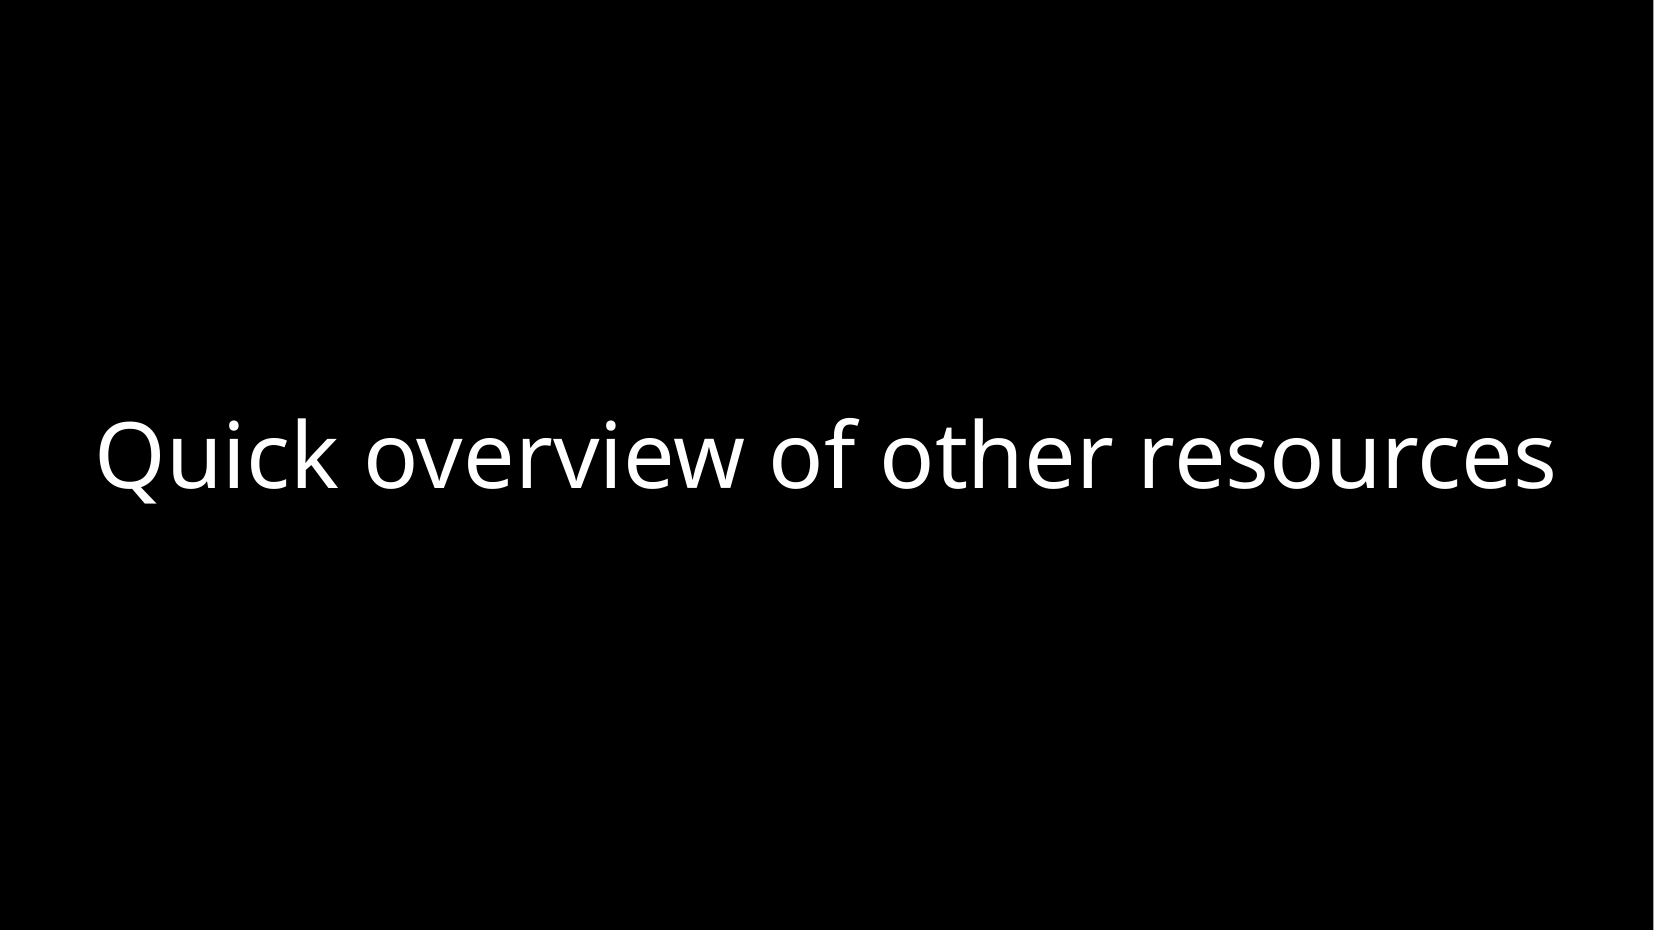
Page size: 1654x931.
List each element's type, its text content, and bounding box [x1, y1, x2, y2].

title Quick overview of other resources [82, 375, 1571, 531]
